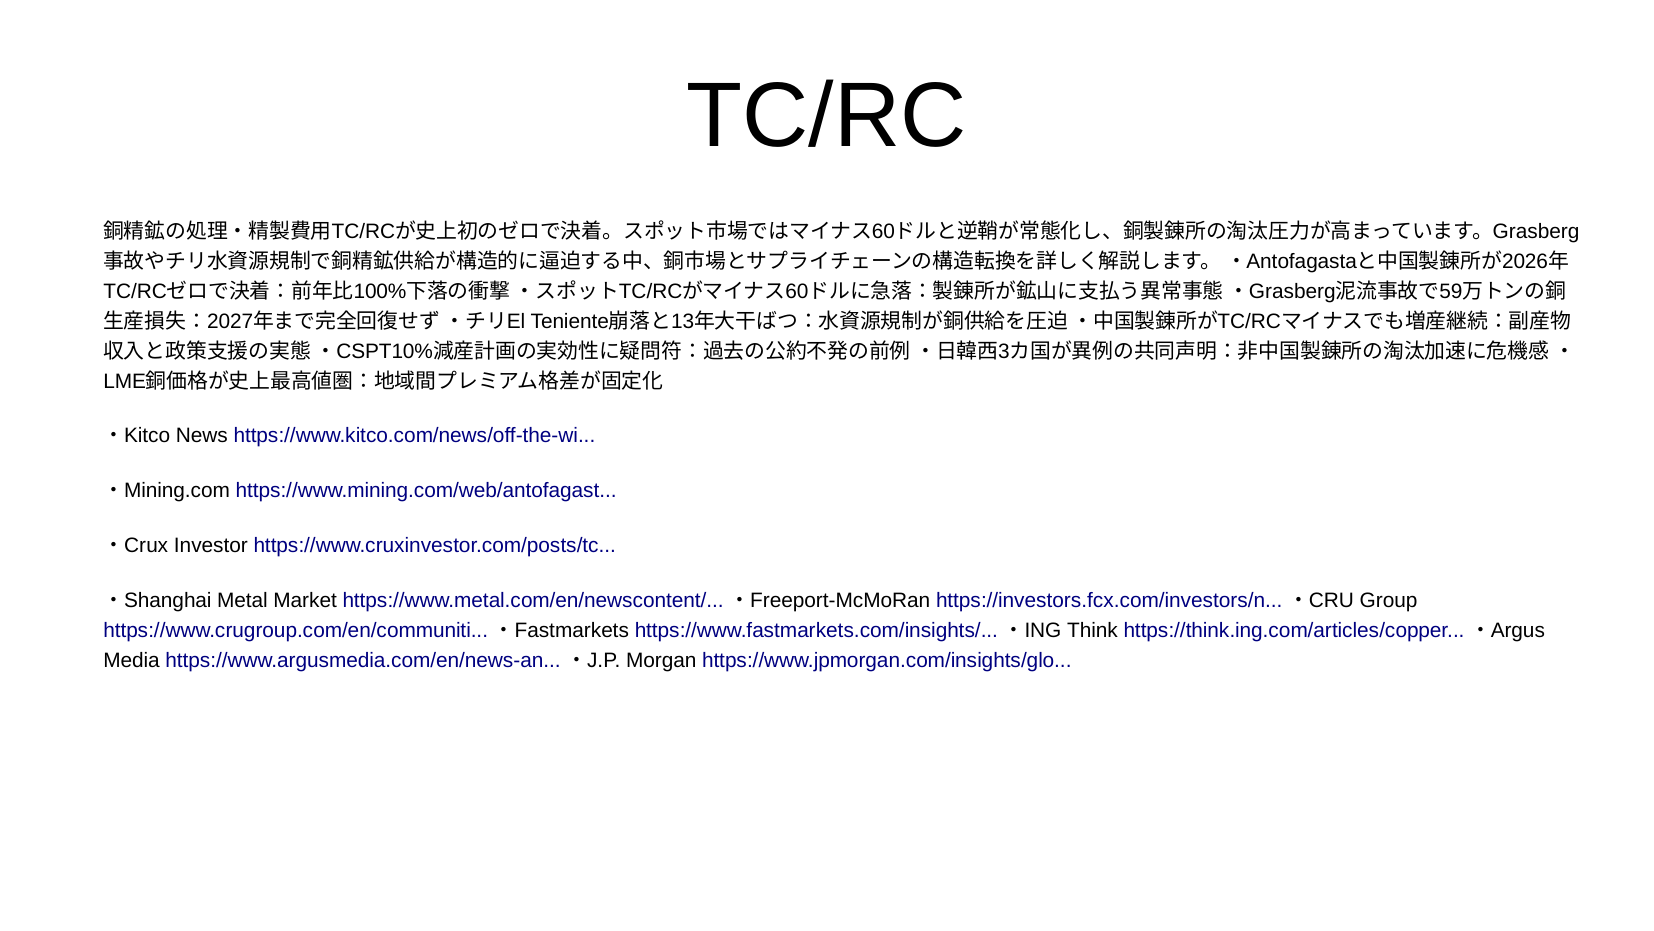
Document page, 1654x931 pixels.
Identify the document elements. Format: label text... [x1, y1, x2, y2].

title TC/RC [82, 37, 1571, 193]
text_box 銅精鉱の処理・精製費用TC/RCが史上初のゼロで決着。スポット市場ではマイナス60ドルと逆鞘が常態化し、銅製錬所の淘汰圧力が高まっています。Grasberg事故やチリ水資源規制で銅精鉱供給が構造的に逼迫する中、銅市場とサプライチェーンの構造転換を詳しく解説します。 ・Antofagastaと中国製錬所が2026年TC/RCゼロで決着：前年比100%下落の衝撃 ・スポットTC/RCがマイナス60ドルに急落：製錬所が鉱山に支払う異常事態 ・Grasberg泥流事故で59万トンの銅生産損失：2027年まで完全回復せず ・チリEl Teniente崩落と13年大干ばつ：水資源規制が銅供給を圧迫 ・中国製錬所がTC/RCマイナスでも増産継続：副産物収入と政策支援の実態 ・CSPT10%減産計画の実効性に疑問符：過去の公約不発の前例 ・日韓西3カ国が異例の共同声明：非中国製錬所の淘汰加速に危機感 ・LME銅価格が史上最高値圏：地域間プレミアム格差が固定化 ・Kitco News https://www.kitco.com/news/off-the-wi... ・Mining.com https://www.mining.com/web/antofagast... ・Crux Investor https://www.cruxinvestor.com/posts/tc... ・Shanghai Metal Market https://www.metal.com/en/newscontent/... ・Freeport-McMoRan https://investors.fcx.com/investors/n... ・CRU Group https://www.crugroup.com/en/communiti... ・Fastmarkets https://www.fastmarkets.com/insights/... ・ING Think https://think.ing.com/articles/copper... ・Argus Media https://www.argusmedia.com/en/news-an... ・J.P. Morgan https://www.jpmorgan.com/insights/glo... [88, 206, 1595, 681]
